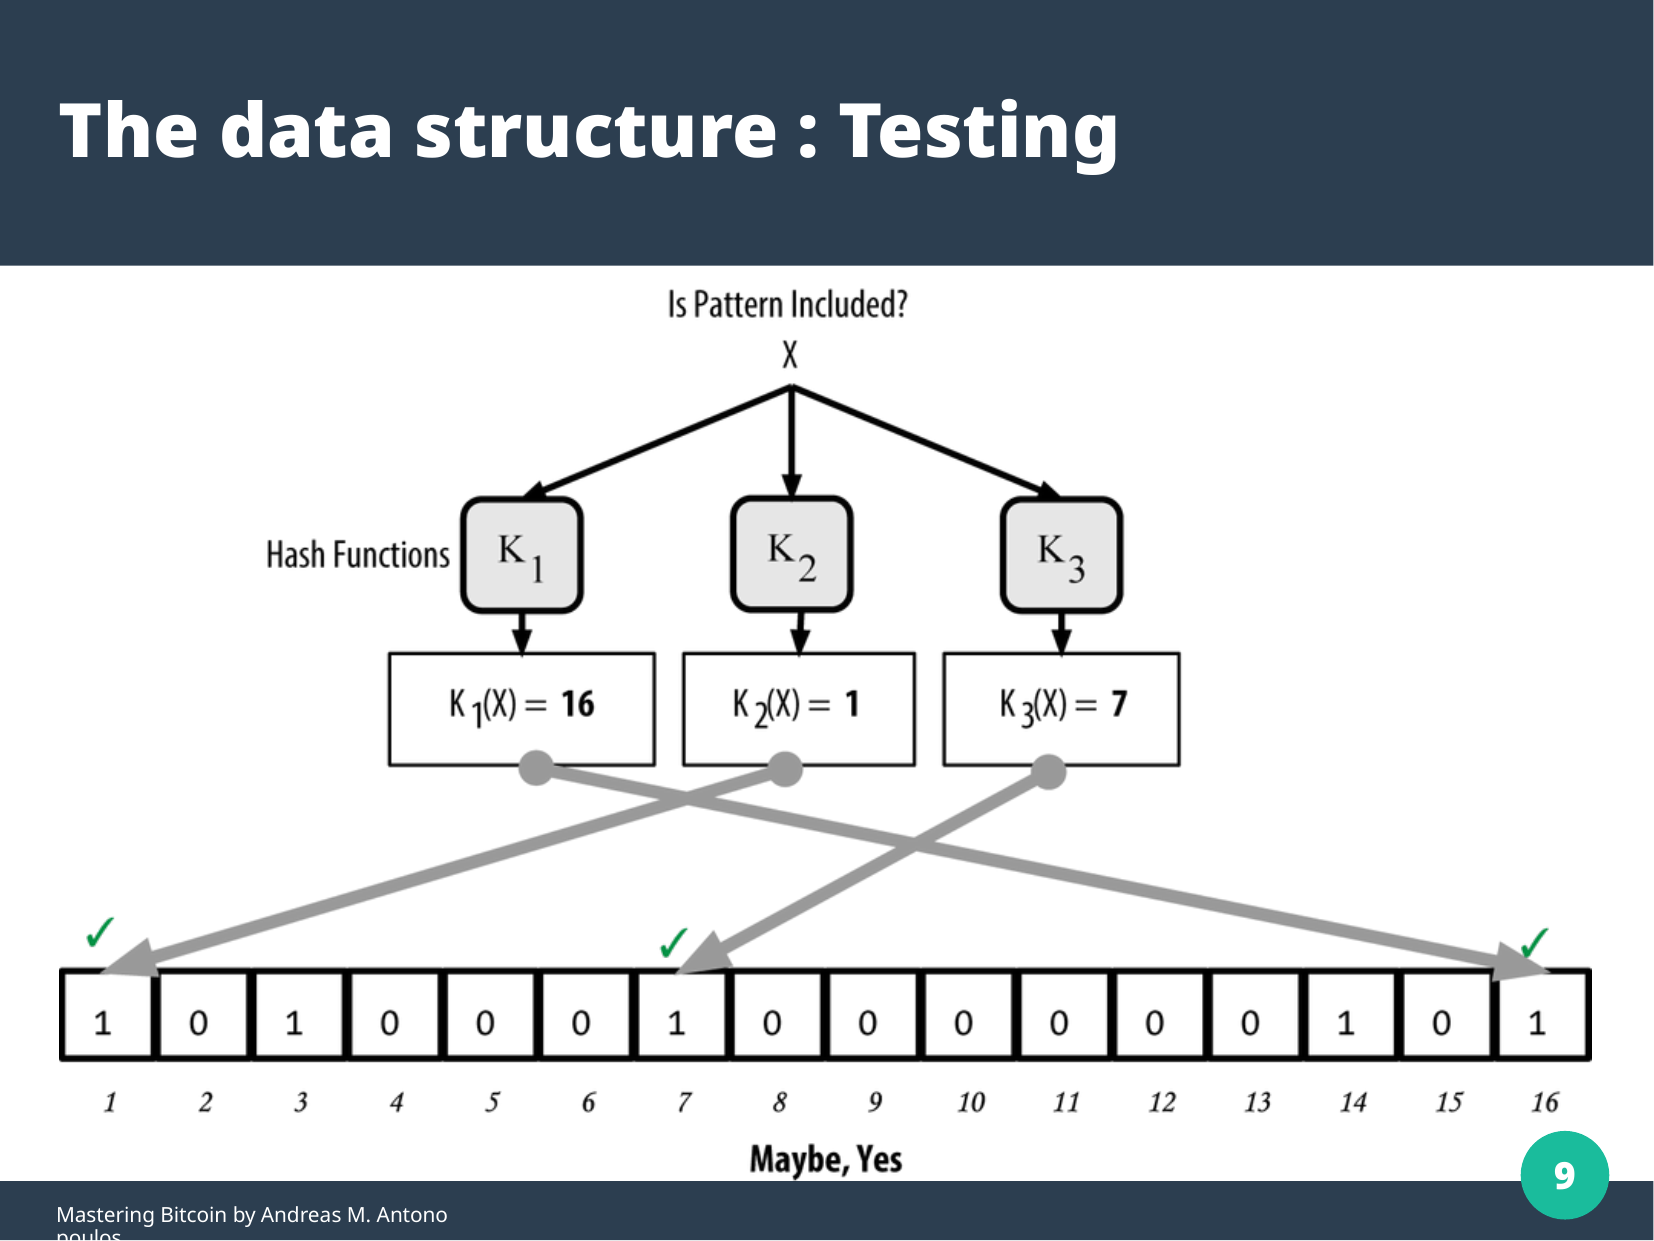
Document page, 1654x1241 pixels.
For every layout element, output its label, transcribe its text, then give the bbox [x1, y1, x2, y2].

title The data structure : Testing [59, 49, 1595, 207]
text_box Mastering Bitcoin by Andreas M. Antonopoulos [41, 1193, 471, 1235]
picture [59, 284, 1592, 1182]
